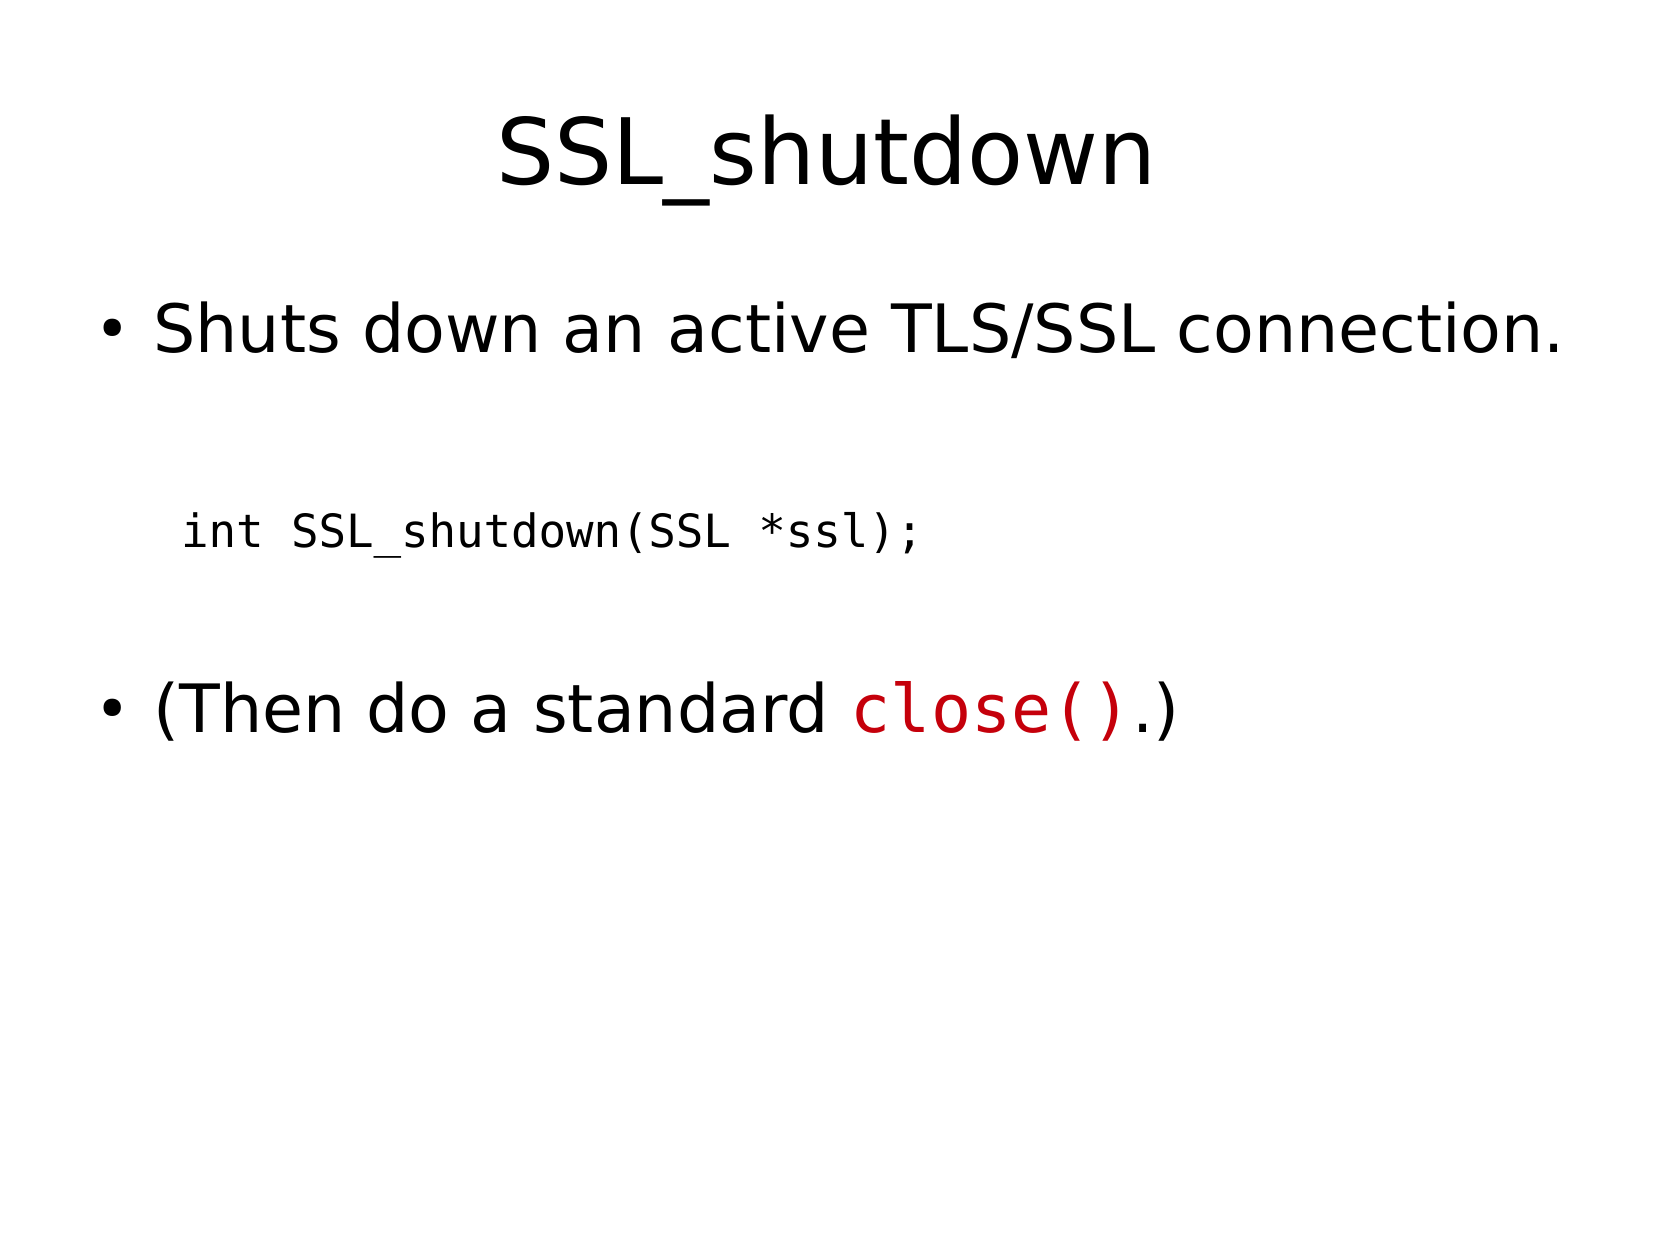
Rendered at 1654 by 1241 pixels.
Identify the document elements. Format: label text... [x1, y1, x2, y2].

list Shuts down an active TLS/SSL connection. int SSL_shutdown(SSL *ssl); (Then do a standard close().) [82, 290, 1571, 1109]
title SSL_shutdown [82, 56, 1571, 250]
